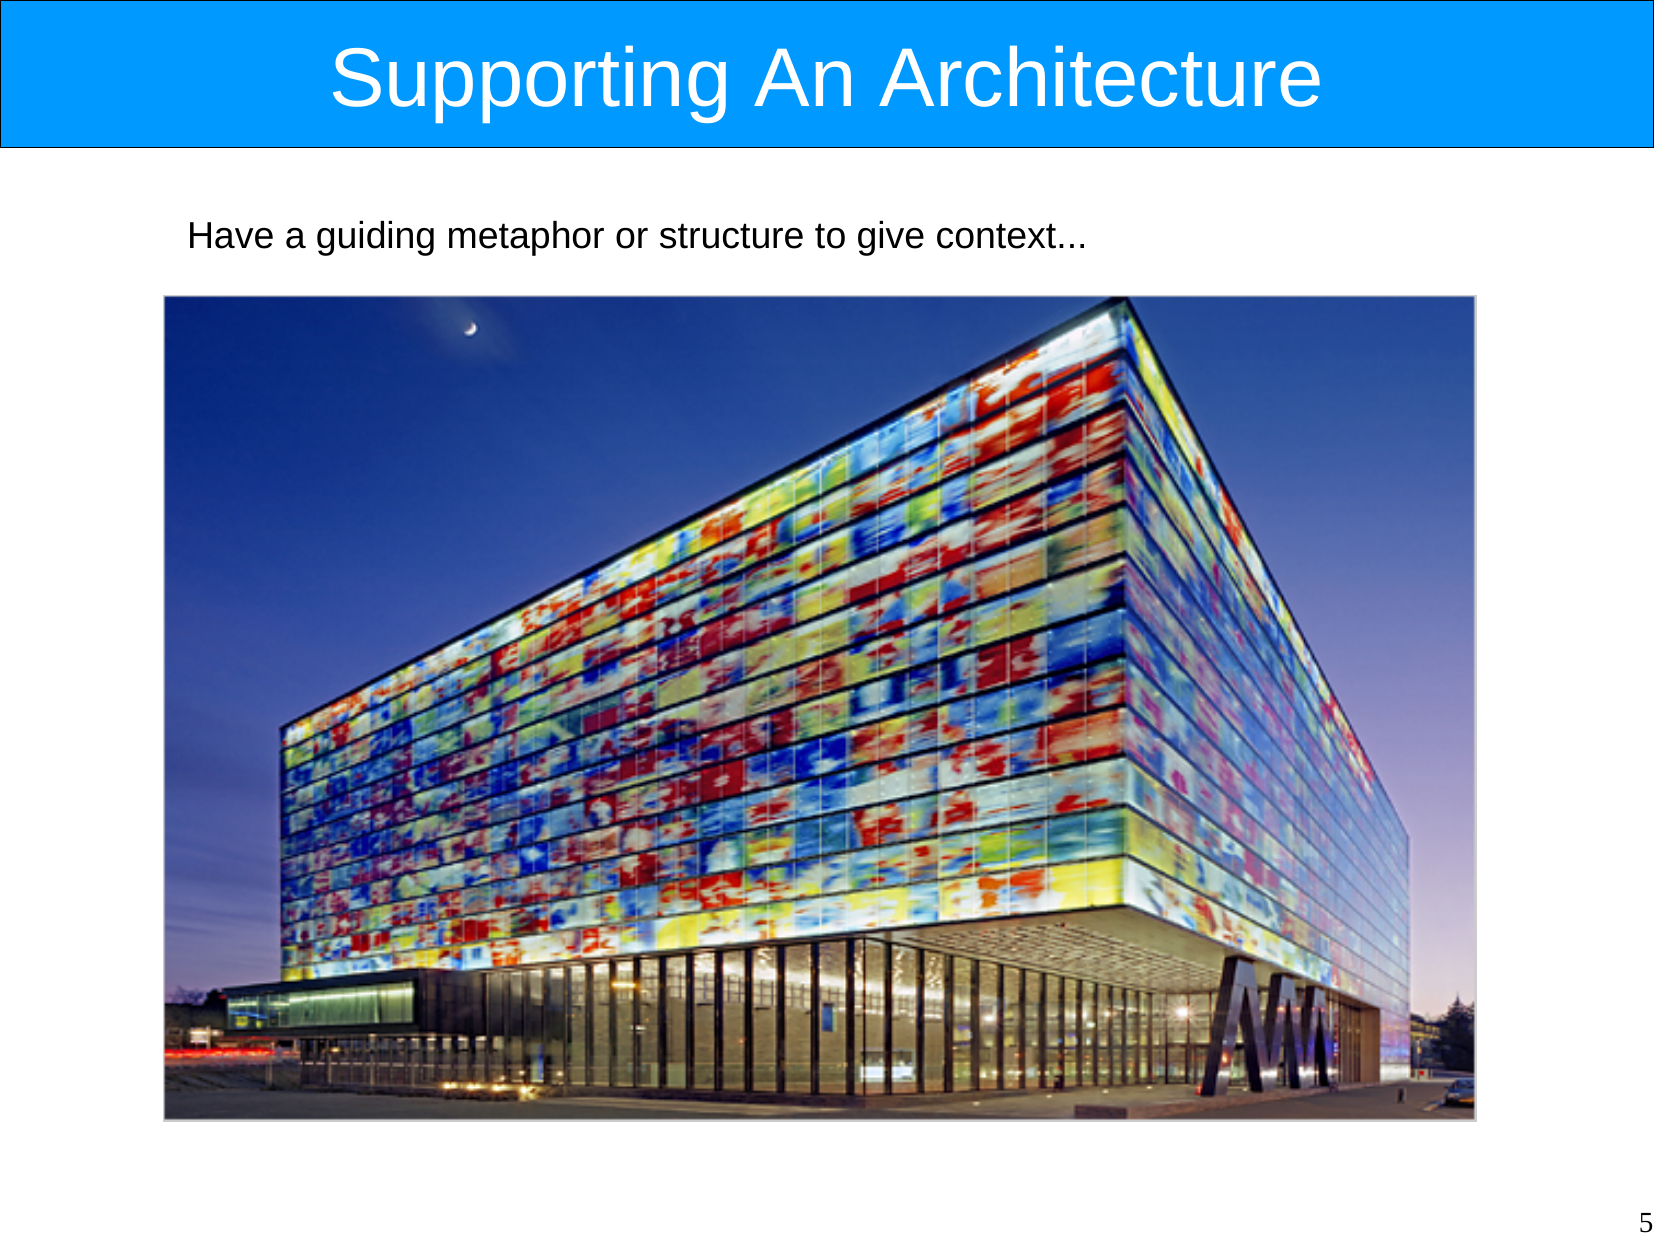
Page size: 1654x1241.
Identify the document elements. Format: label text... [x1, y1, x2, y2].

title Supporting An Architecture [82, 13, 1571, 142]
picture [163, 295, 1477, 1123]
text_box Have a guiding metaphor or structure to give context... [172, 206, 1104, 264]
